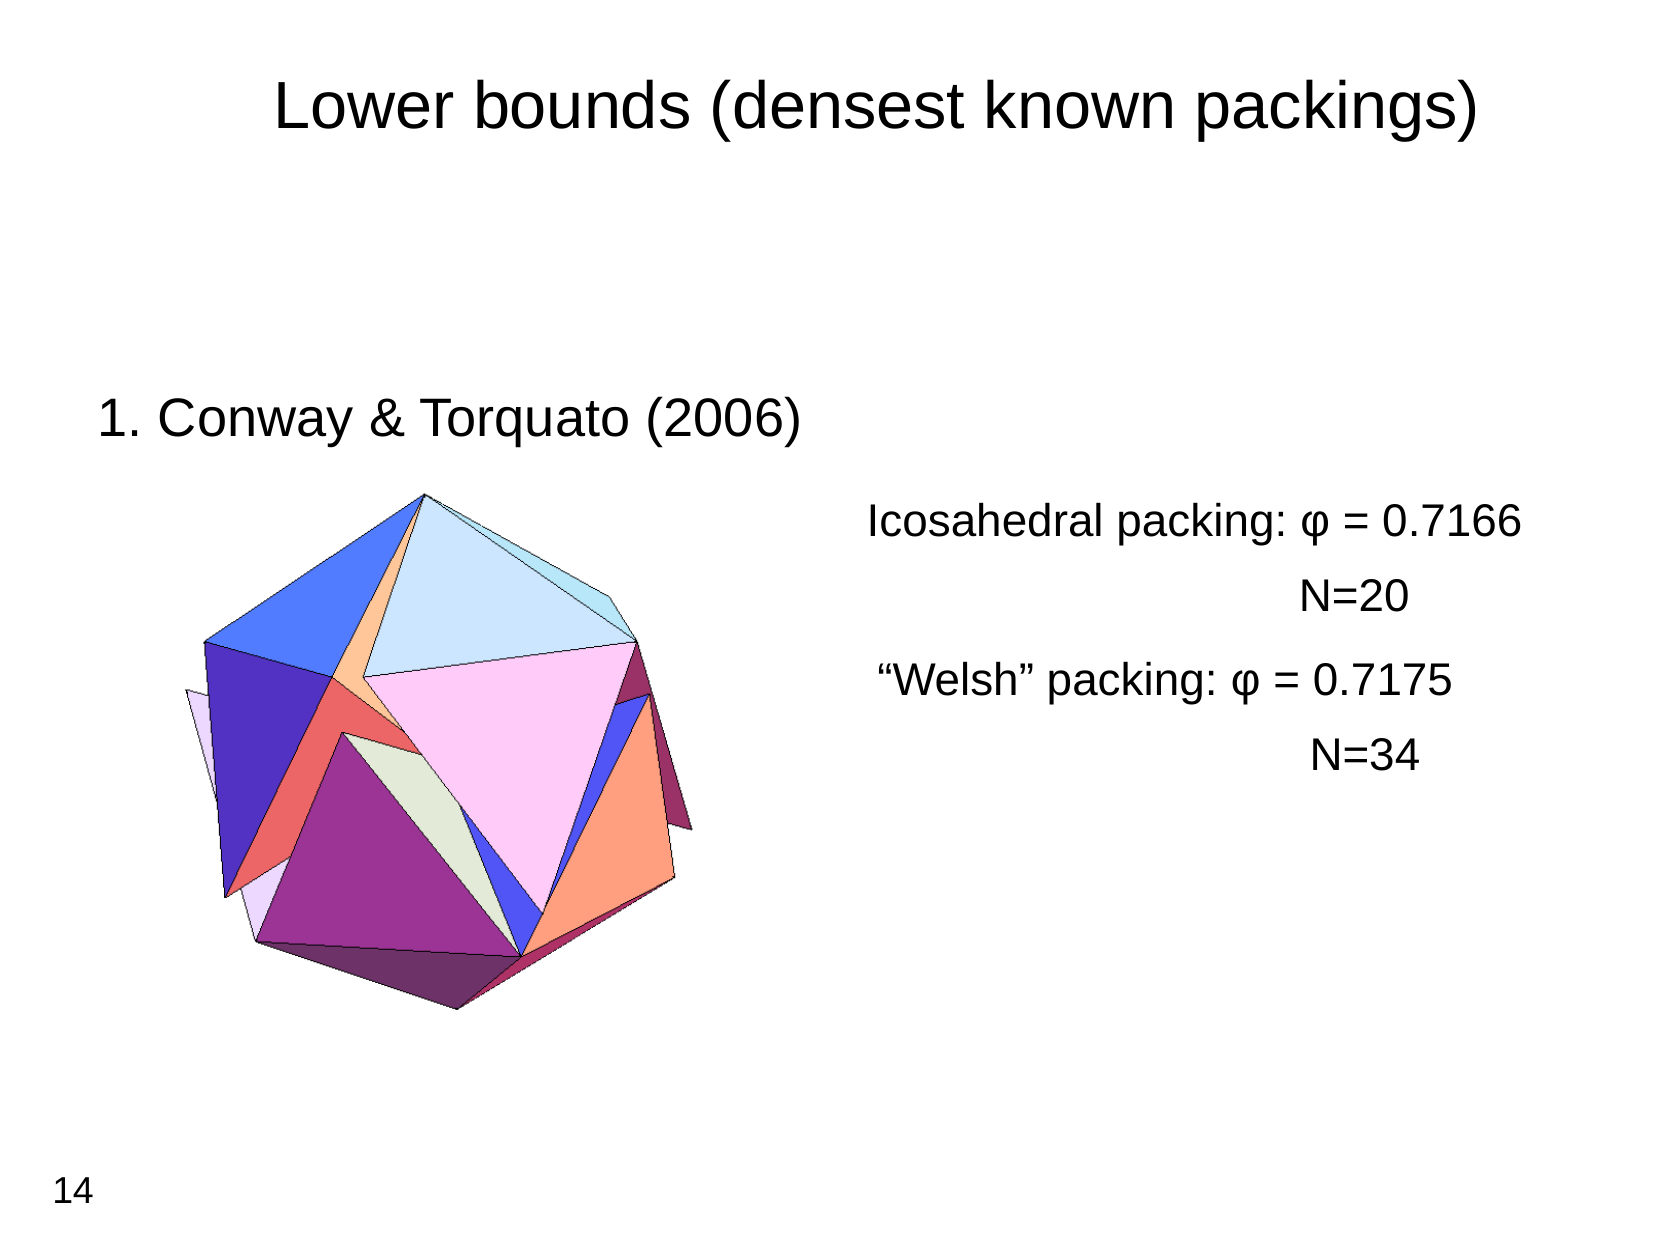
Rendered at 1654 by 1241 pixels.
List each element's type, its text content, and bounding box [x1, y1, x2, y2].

text_box Lower bounds (densest known packings) [258, 60, 1502, 151]
text_box Icosahedral packing: φ = 0.7166 [851, 487, 1538, 554]
text_box N=20 [1284, 562, 1435, 629]
text_box “Welsh” packing: φ = 0.7175 [862, 646, 1469, 713]
text_box N=34 [1294, 721, 1445, 788]
text_box 1. Conway & Torquato (2006) [82, 379, 819, 456]
text_box 14 [37, 1162, 109, 1220]
picture [75, 449, 815, 1181]
